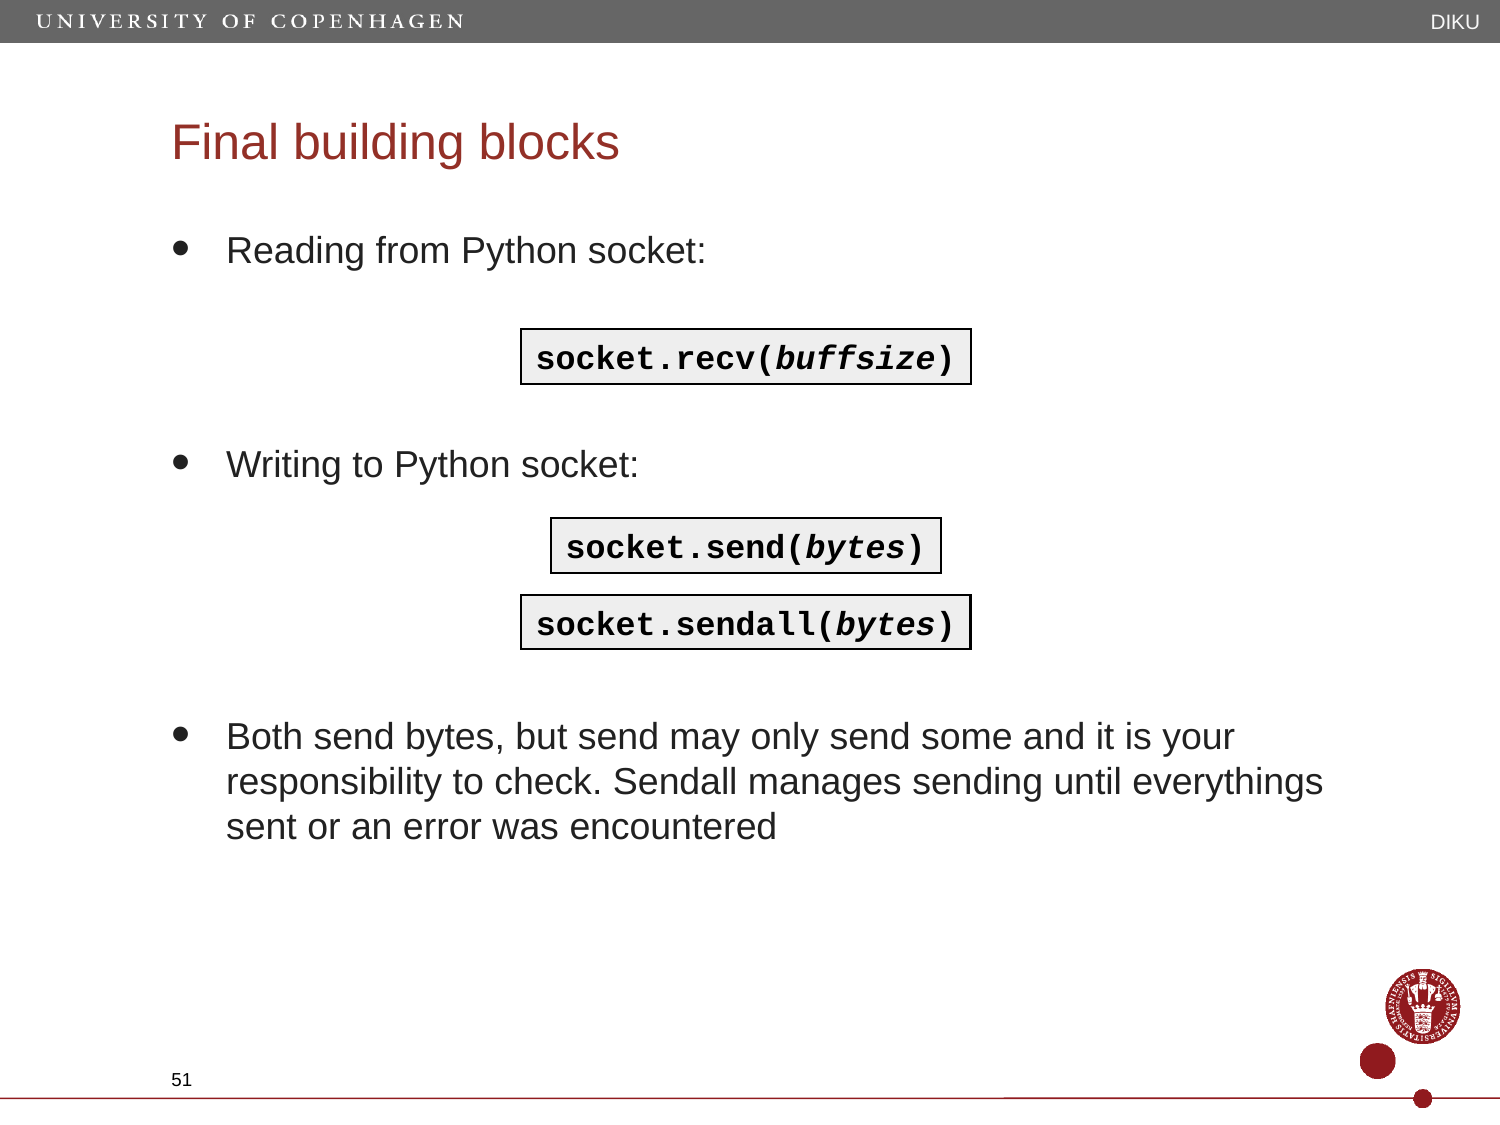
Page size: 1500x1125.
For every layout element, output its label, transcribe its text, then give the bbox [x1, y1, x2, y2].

text_box socket.send(bytes) [550, 517, 941, 573]
text_box Final building blocks [171, 75, 1329, 171]
text_box Reading from Python socket: Writing to Python socket: Both send bytes, but send may only send some and it is your responsibility to check. Sendall manages sending until everythings sent or an error was encountered [171, 225, 1329, 900]
picture [0, 910, 1500, 1122]
text_box DIKU [469, 0, 1495, 43]
text_box socket.recv(buffsize) [520, 328, 971, 384]
text_box socket.sendall(bytes) [521, 594, 971, 650]
text_box <number> [171, 1067, 522, 1092]
